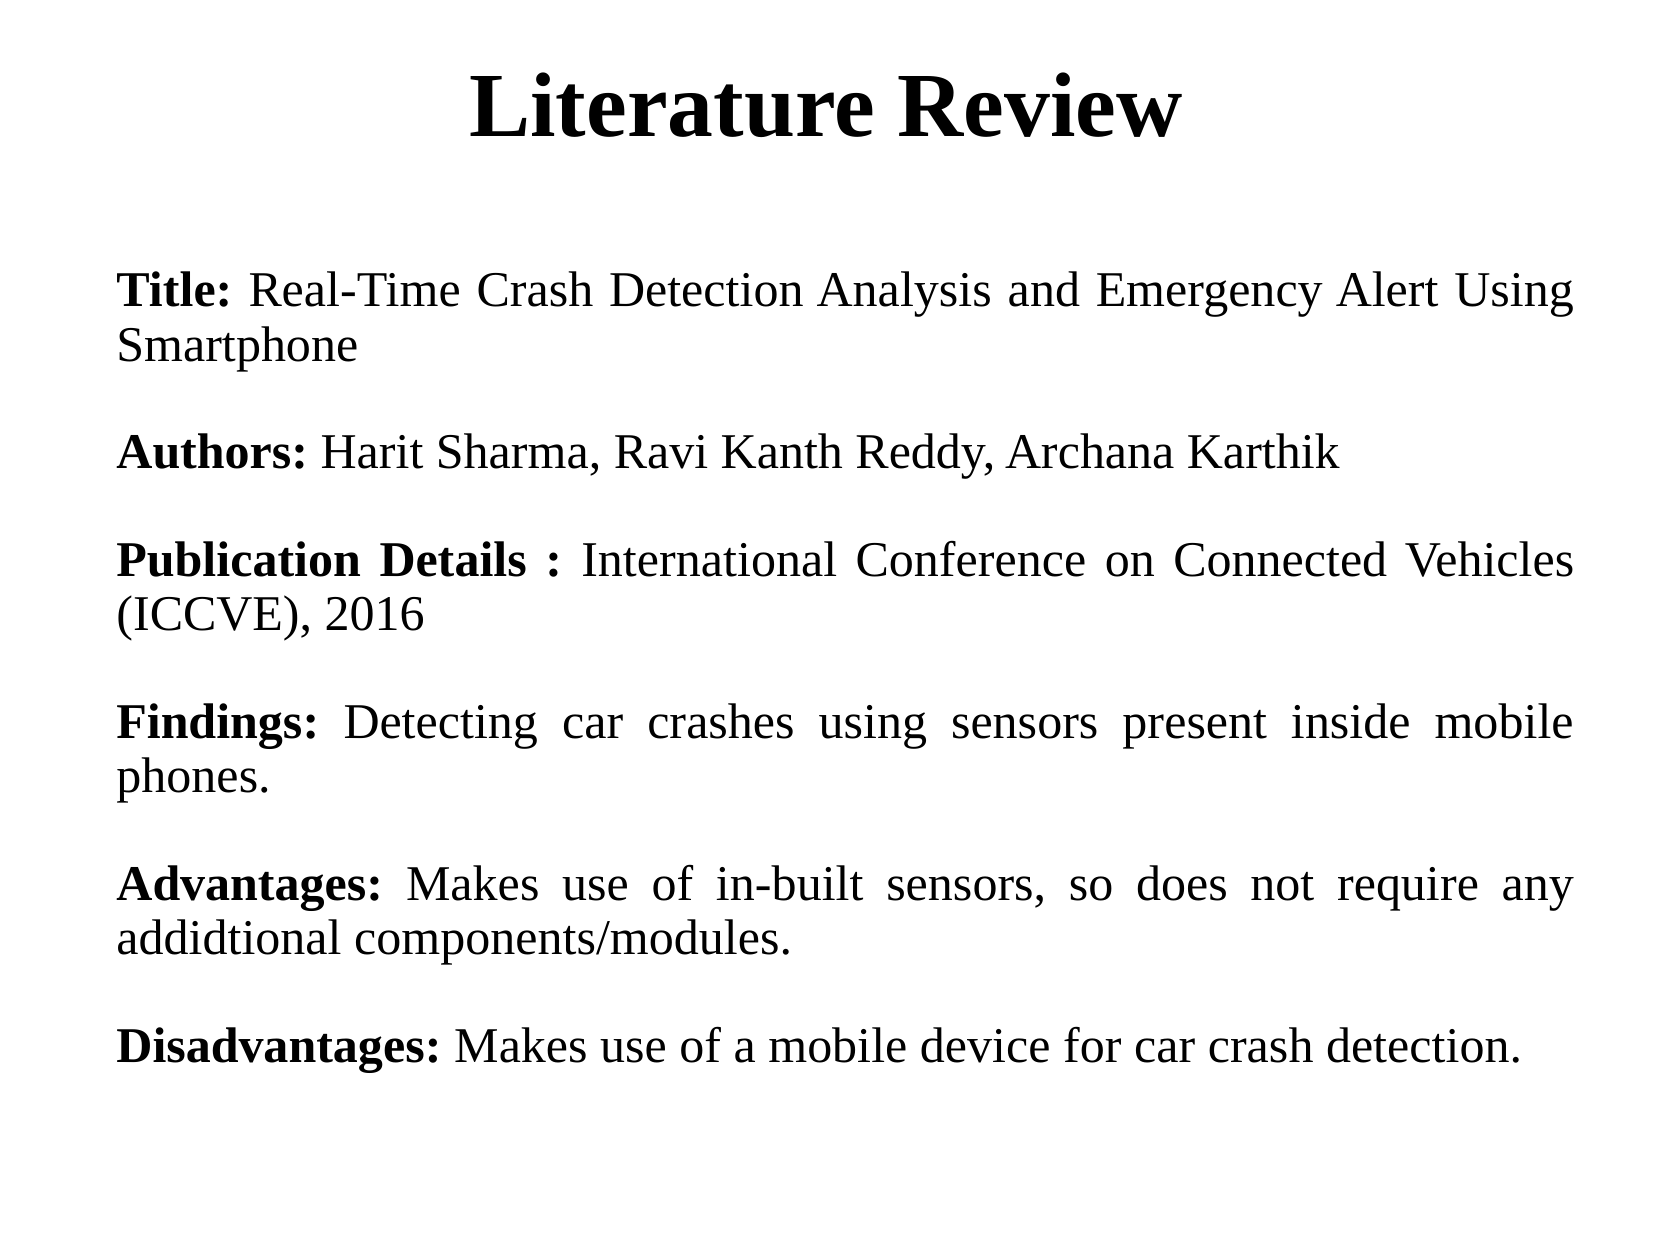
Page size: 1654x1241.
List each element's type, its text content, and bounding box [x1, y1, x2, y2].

title Literature Review [82, 49, 1571, 257]
subtitle Title: Real-Time Crash Detection Analysis and Emergency Alert Using Smartphone Authors: Harit Sharma, Ravi Kanth Reddy, Archana Karthik Publication Details : International Conference on Connected Vehicles (ICCVE), 2016 Findings: Detecting car crashes using sensors present inside mobile phones. Advantages: Makes use of in-built sensors, so does not require any addidtional components/modules. Disadvantages: Makes use of a mobile device for car crash detection. [101, 256, 1590, 1133]
